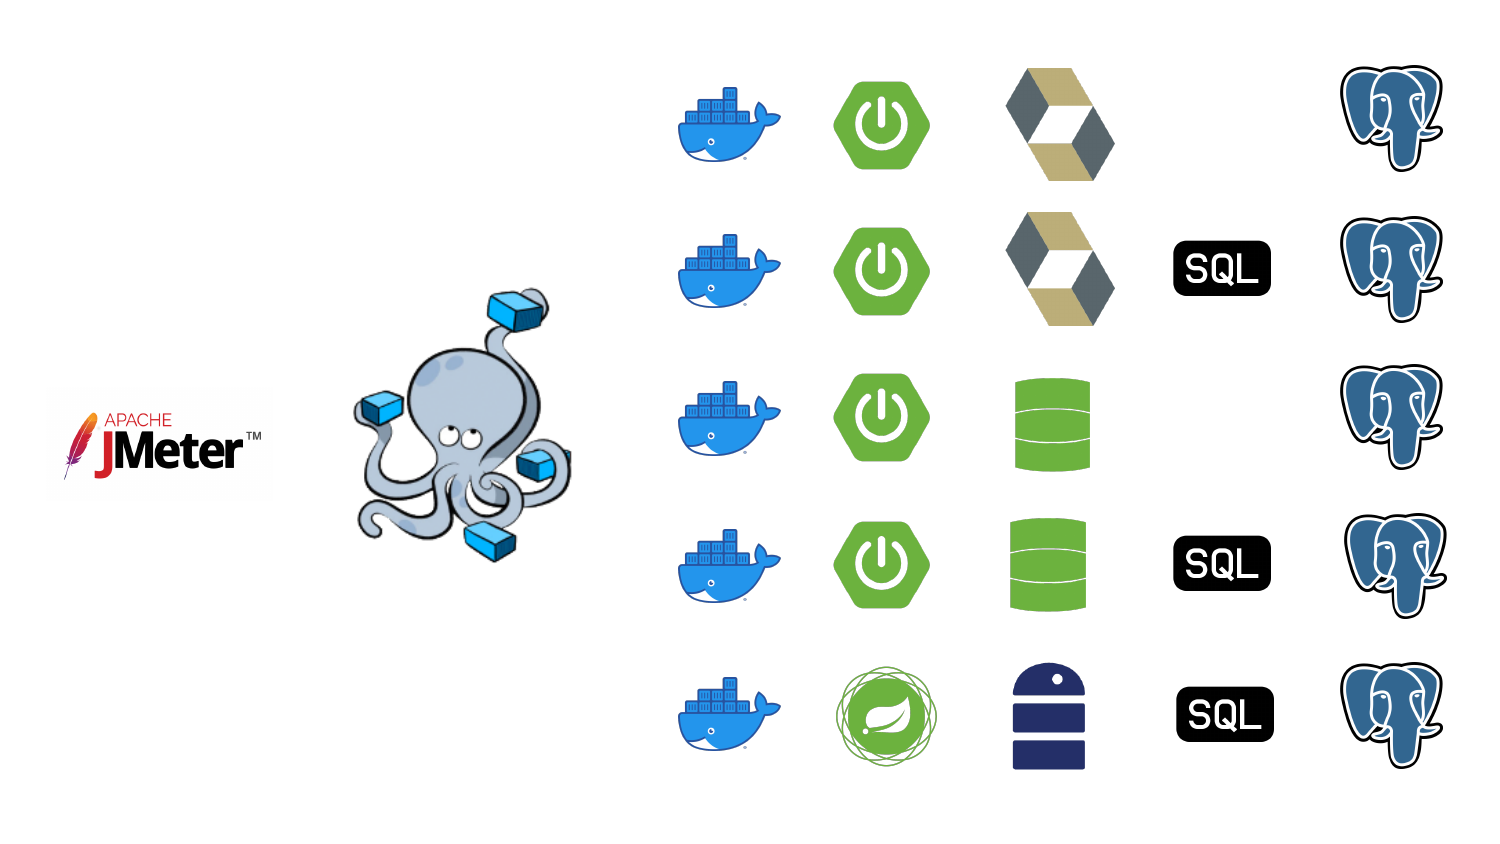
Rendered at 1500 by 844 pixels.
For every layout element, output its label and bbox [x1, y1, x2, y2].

picture [1001, 373, 1104, 476]
picture [678, 234, 781, 308]
picture [323, 274, 599, 576]
picture [829, 659, 943, 772]
picture [678, 529, 781, 603]
picture [1171, 236, 1274, 302]
picture [678, 381, 781, 456]
picture [1170, 532, 1273, 597]
picture [829, 514, 933, 616]
picture [1340, 216, 1443, 323]
picture [1340, 65, 1443, 172]
picture [1340, 662, 1443, 769]
picture [996, 513, 1100, 616]
picture [829, 220, 933, 322]
picture [678, 677, 781, 751]
picture [46, 387, 273, 501]
picture [1173, 683, 1276, 748]
picture [829, 74, 933, 176]
picture [678, 87, 781, 162]
picture [992, 653, 1105, 778]
picture [829, 366, 933, 468]
picture [1003, 212, 1117, 326]
picture [1003, 68, 1117, 182]
picture [1340, 364, 1443, 470]
picture [1344, 513, 1447, 619]
